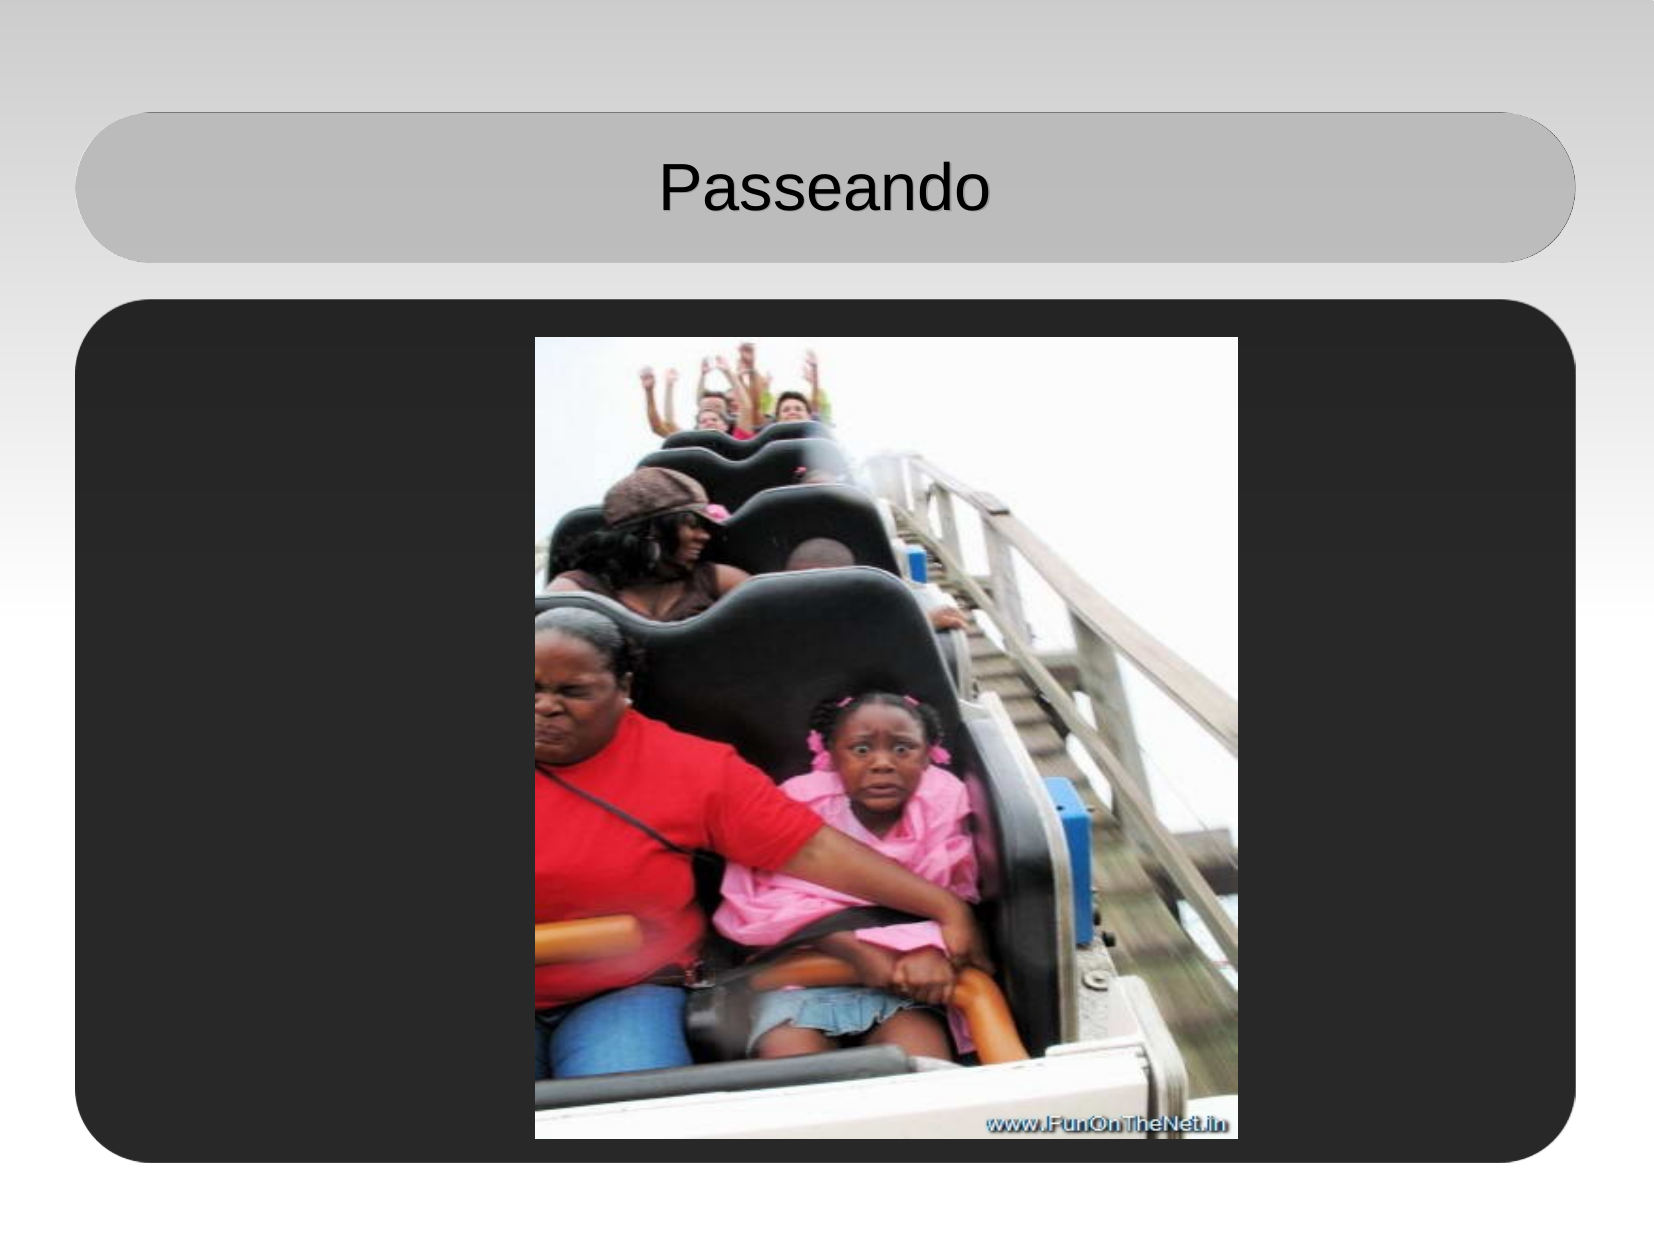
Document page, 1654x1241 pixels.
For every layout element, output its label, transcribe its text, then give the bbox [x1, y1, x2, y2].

picture [535, 337, 1238, 1139]
text_box [75, 300, 1576, 1163]
text_box Passeando [75, 112, 1576, 263]
